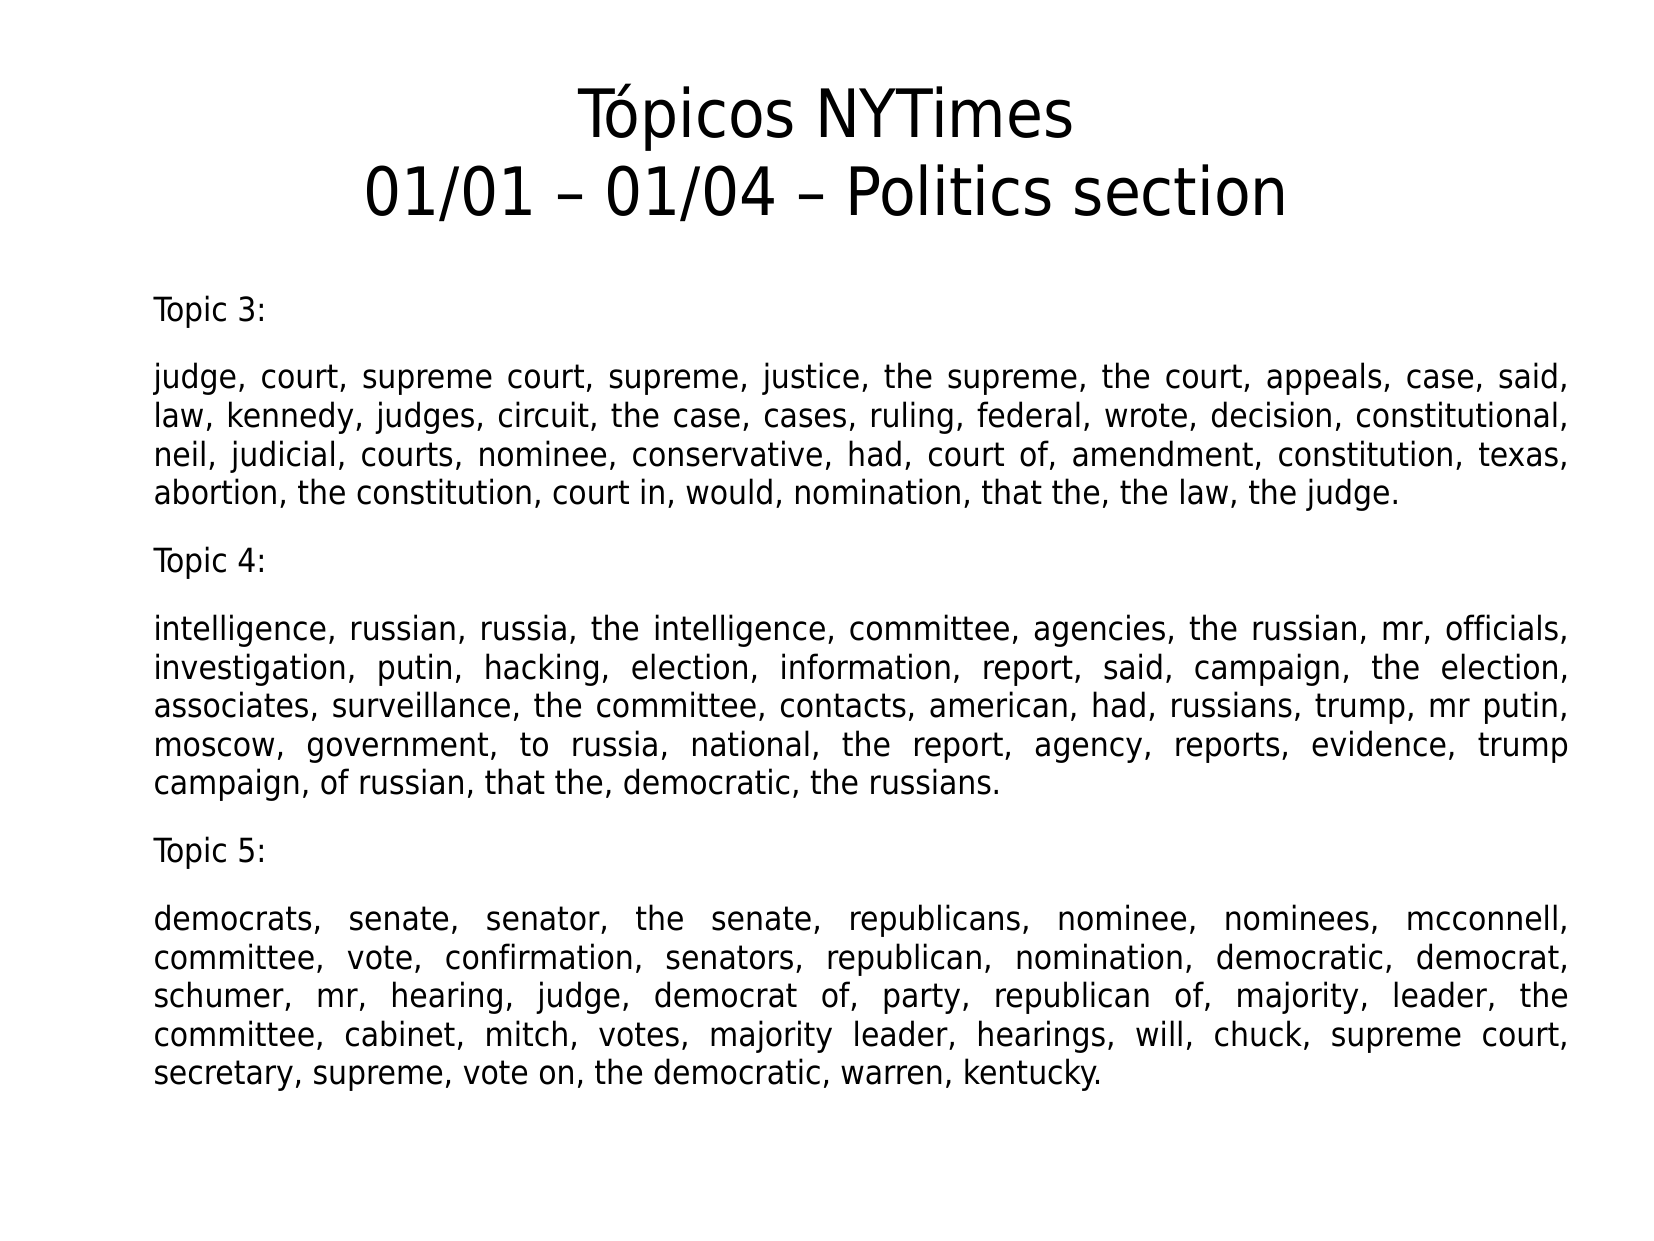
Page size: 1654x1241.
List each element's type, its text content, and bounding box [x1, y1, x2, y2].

title Tópicos NYTimes 01/01 – 01/04 – Politics section [82, 49, 1571, 257]
list Topic 3: judge, court, supreme court, supreme, justice, the supreme, the court, appeals, case, said, law, kennedy, judges, circuit, the case, cases, ruling, federal, wrote, decision, constitutional, neil, judicial, courts, nominee, conservative, had, court of, amendment, constitution, texas, abortion, the constitution, court in, would, nomination, that the, the law, the judge. Topic 4: intelligence, russian, russia, the intelligence, committee, agencies, the russian, mr, officials, investigation, putin, hacking, election, information, report, said, campaign, the election, associates, surveillance, the committee, contacts, american, had, russians, trump, mr putin, moscow, government, to russia, national, the report, agency, reports, evidence, trump campaign, of russian, that the, democratic, the russians. Topic 5: democrats, senate, senator, the senate, republicans, nominee, nominees, mcconnell, committee, vote, confirmation, senators, republican, nomination, democratic, democrat, schumer, mr, hearing, judge, democrat of, party, republican of, majority, leader, the committee, cabinet, mitch, votes, majority leader, hearings, will, chuck, supreme court, secretary, supreme, vote on, the democratic, warren, kentucky. [82, 290, 1571, 1193]
